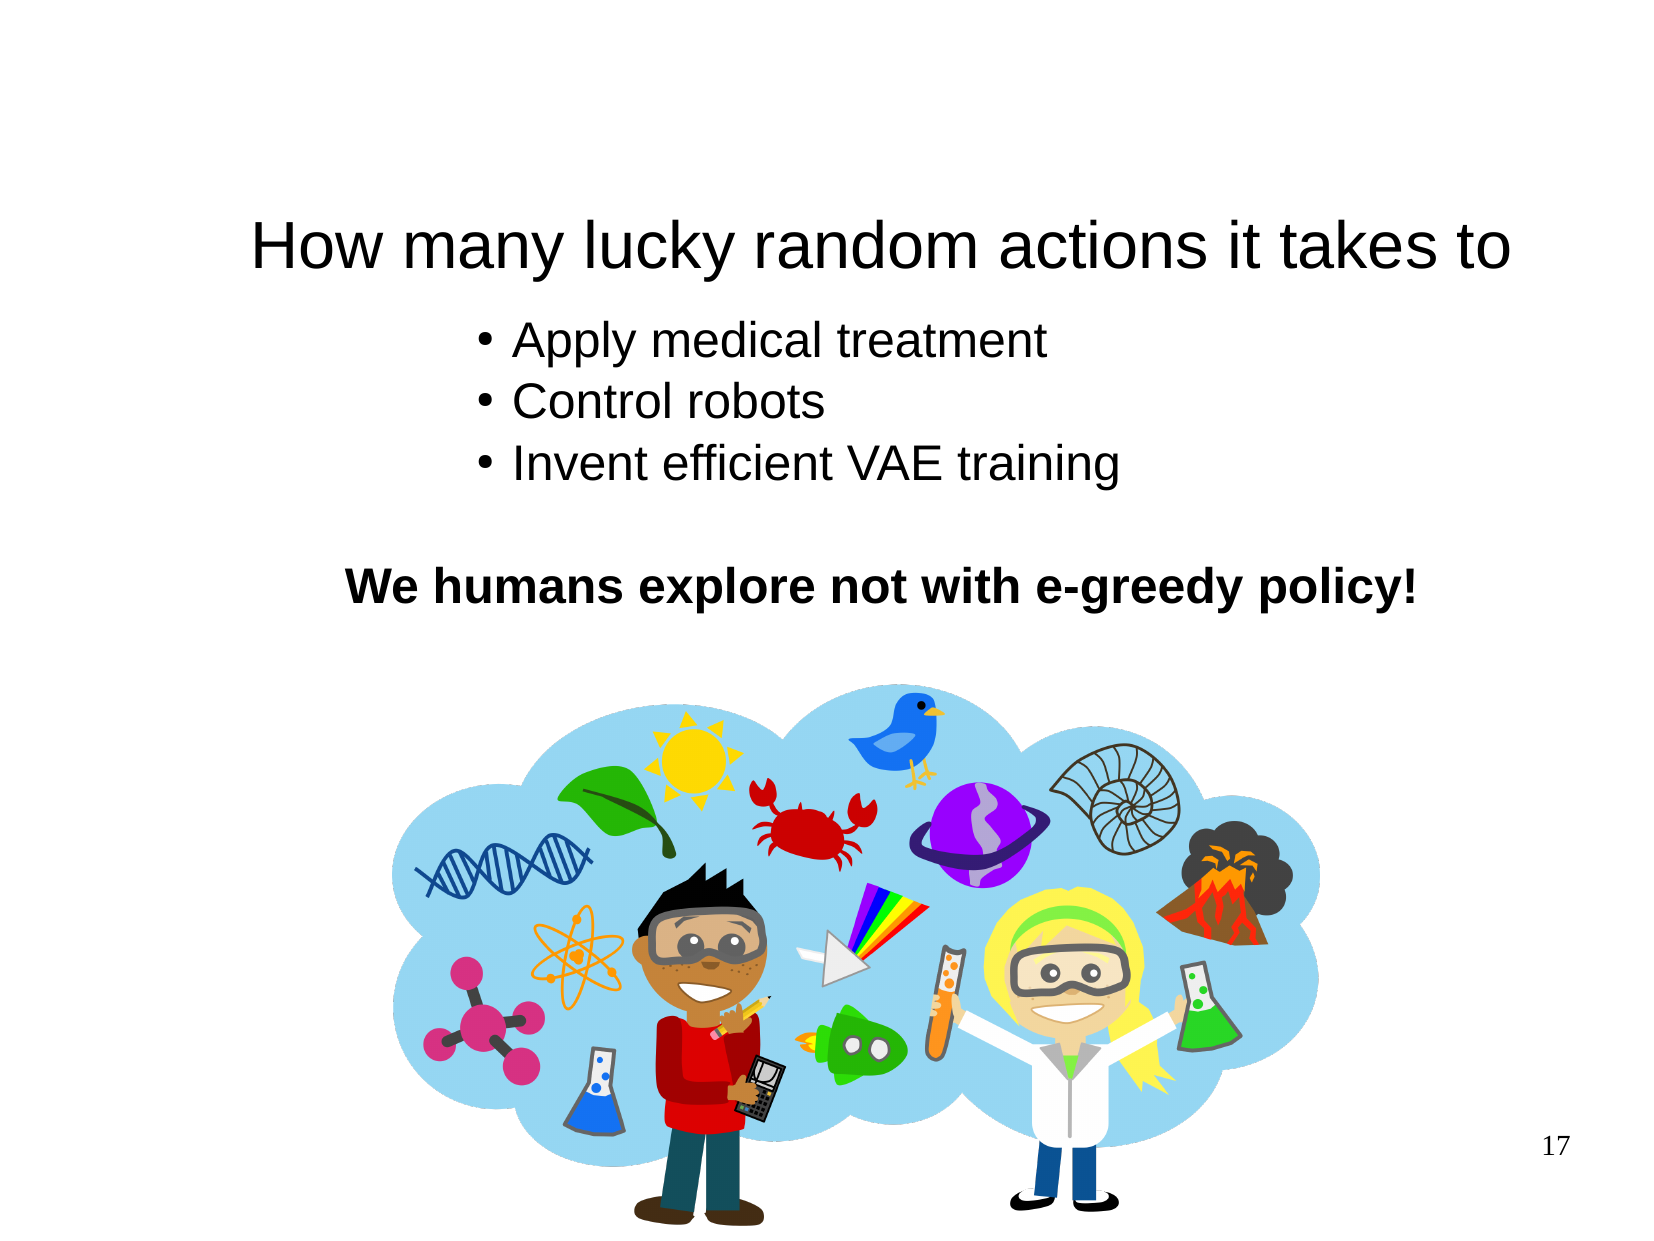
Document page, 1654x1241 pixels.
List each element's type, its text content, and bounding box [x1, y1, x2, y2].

list How many lucky random actions it takes to Apply medical treatment Control robots Invent efficient VAE training We humans explore not with e-greedy policy! [86, 118, 1607, 839]
picture [392, 684, 1320, 1226]
